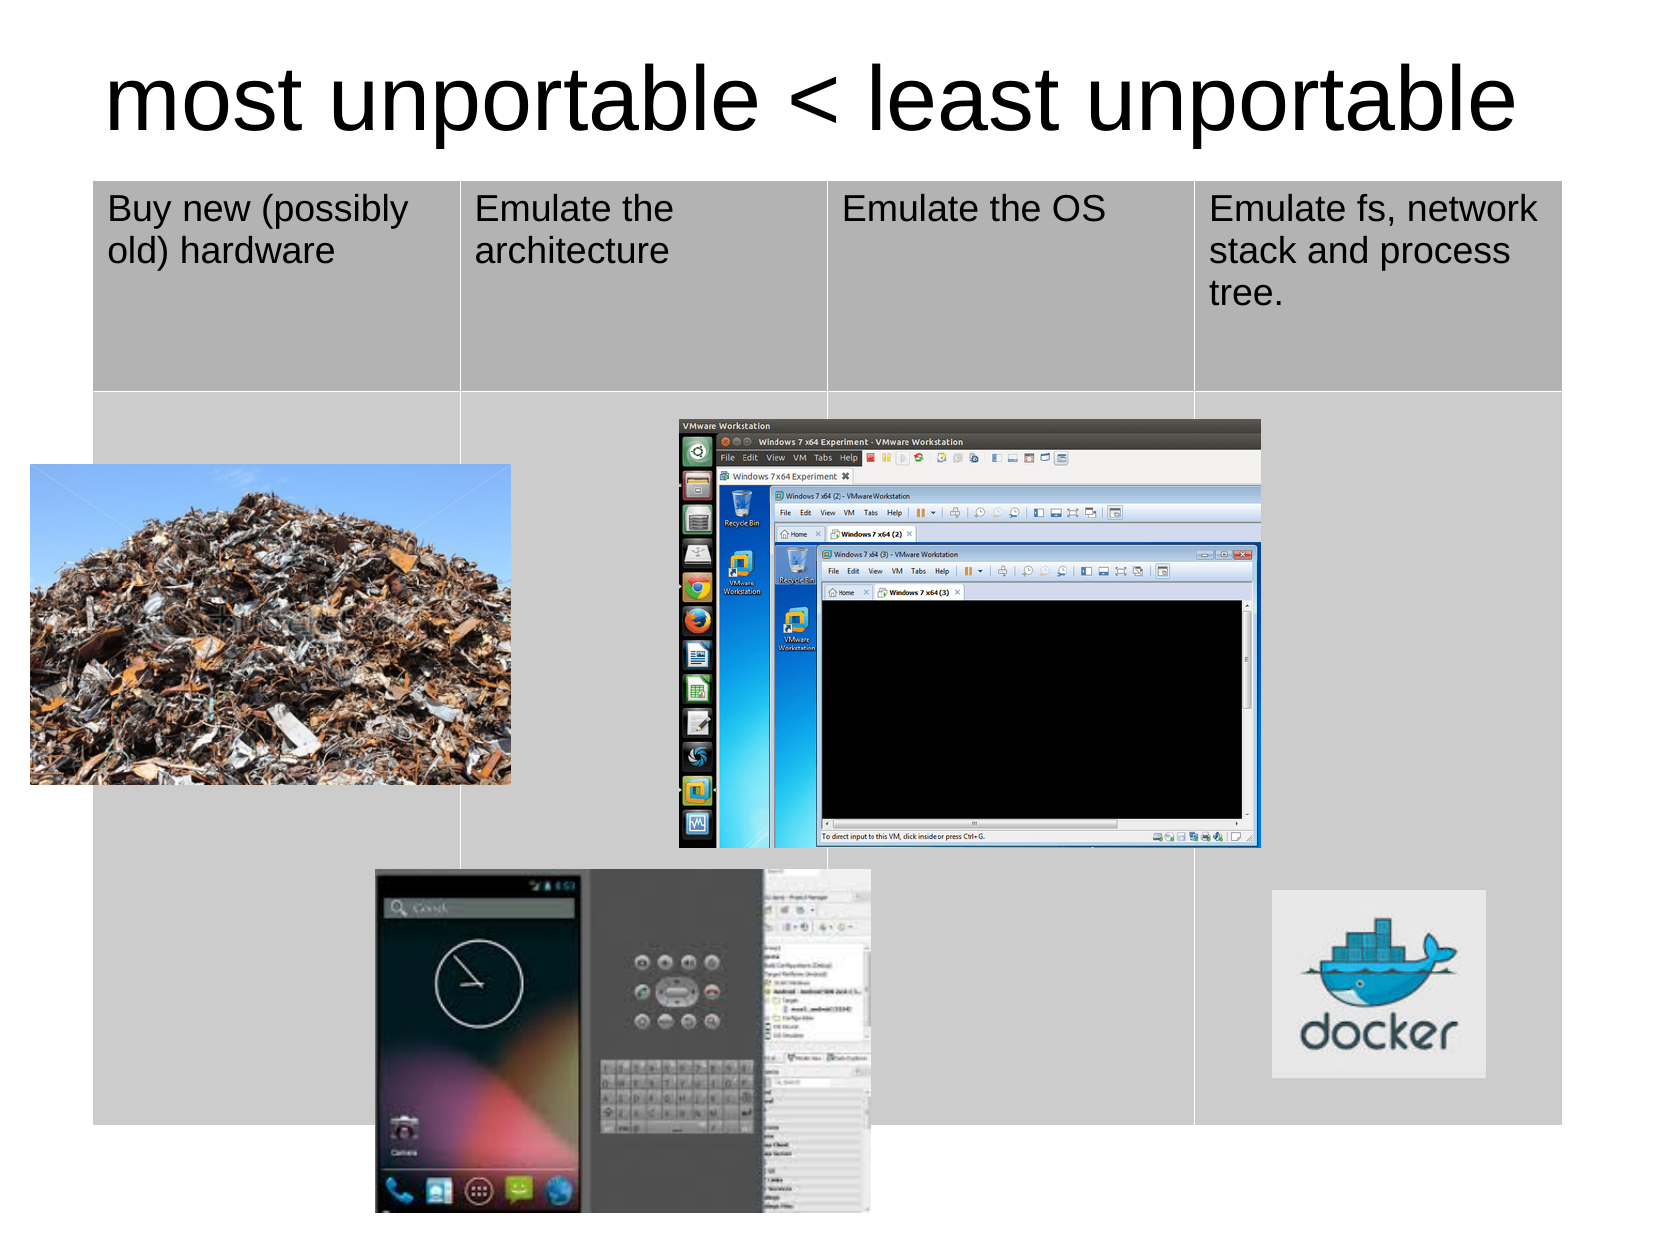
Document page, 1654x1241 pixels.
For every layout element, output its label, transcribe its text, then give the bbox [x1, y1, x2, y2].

picture [375, 869, 871, 1213]
table_cell [828, 848, 1194, 1125]
table_cell [93, 785, 460, 1125]
table_cell [461, 392, 827, 869]
table_cell [93, 392, 460, 464]
table_header Emulate fs, network stack and process tree. [1195, 181, 1562, 391]
text_box most unportable < least unportable [90, 47, 1536, 151]
table_header Emulate the architecture [461, 181, 827, 391]
table_header Buy new (possibly old) hardware [93, 181, 460, 391]
picture [679, 419, 1261, 848]
table_cell [1195, 392, 1562, 1125]
table_header Emulate the OS [828, 181, 1194, 391]
picture [30, 464, 511, 785]
table_cell [828, 392, 1194, 419]
picture [1272, 890, 1486, 1081]
